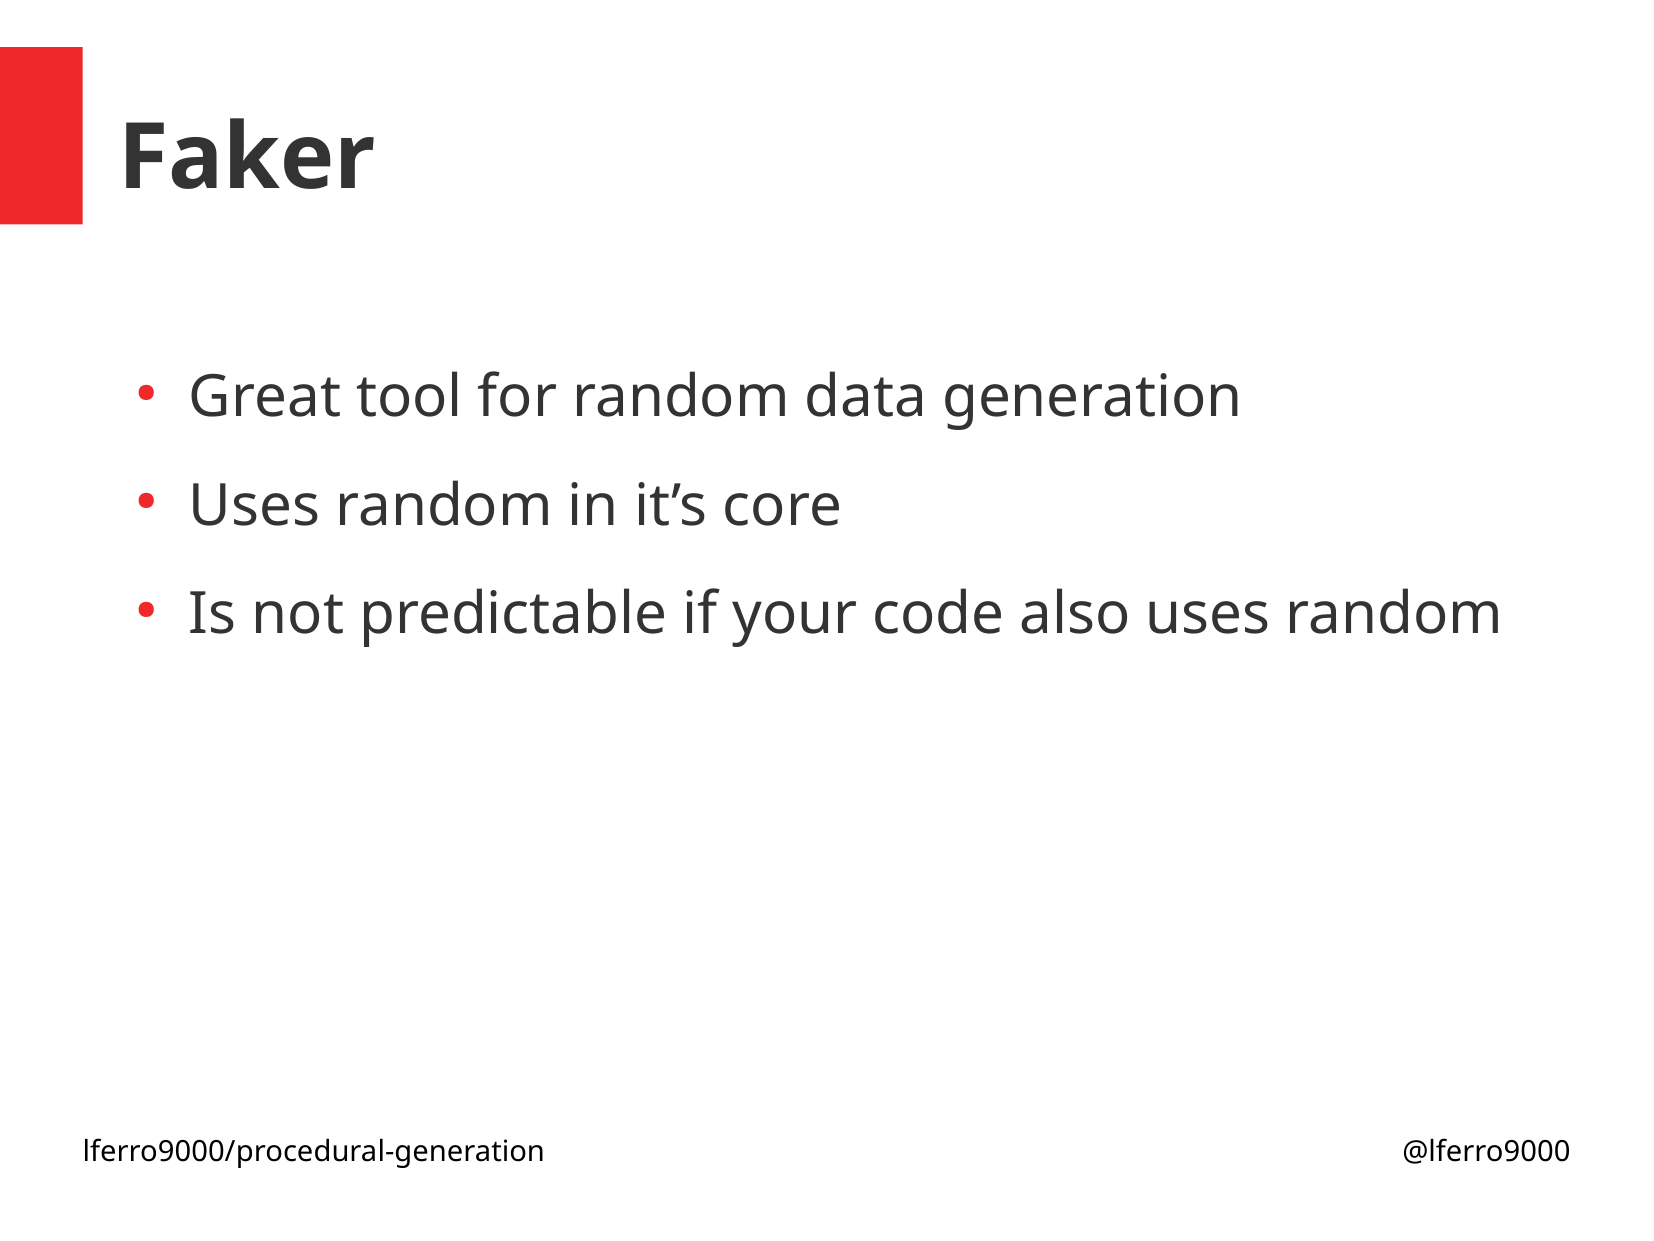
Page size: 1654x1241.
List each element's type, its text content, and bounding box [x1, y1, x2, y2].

title Faker [118, 49, 1571, 257]
list Great tool for random data generation Uses random in it’s core Is not predictable if your code also uses random [118, 354, 1536, 1074]
